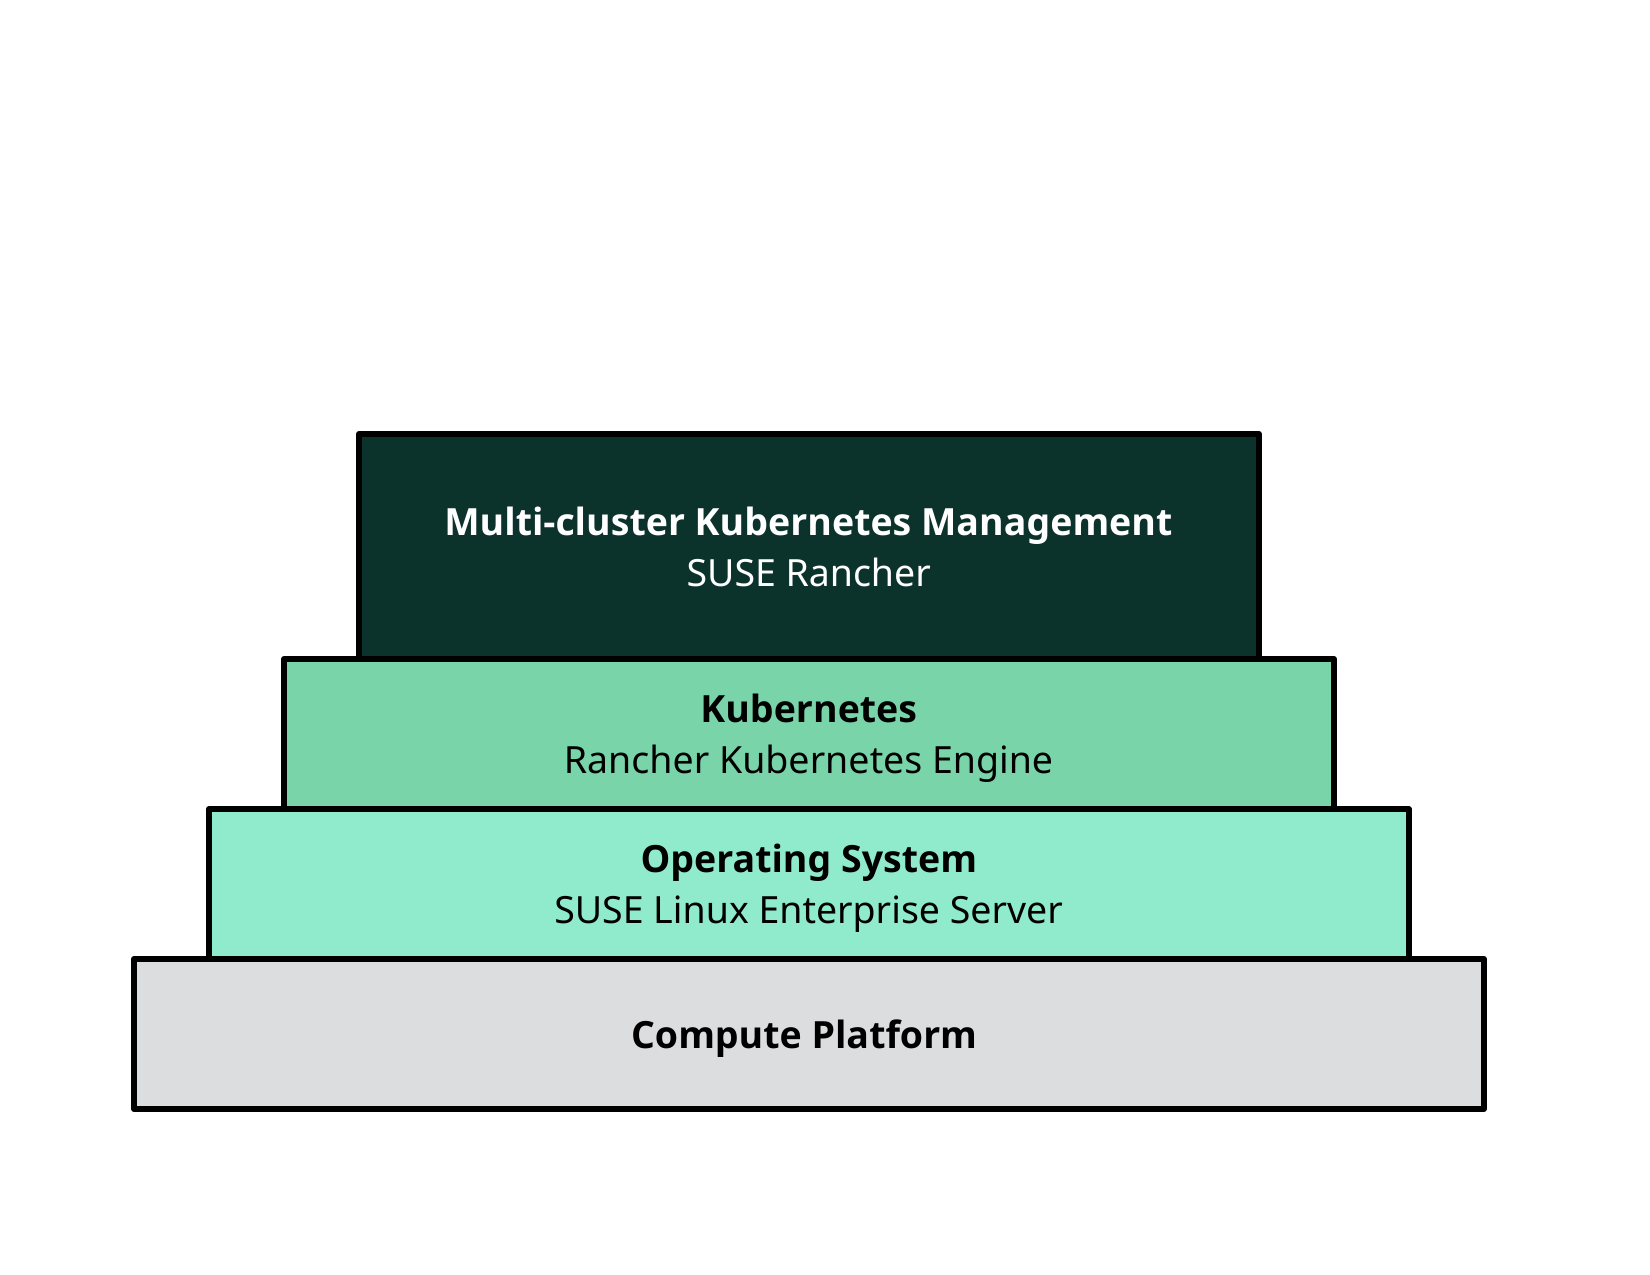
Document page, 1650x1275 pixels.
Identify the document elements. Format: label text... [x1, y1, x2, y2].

text_box Operating System SUSE Linux Enterprise Server [208, 809, 1409, 960]
text_box Multi-cluster Kubernetes Management SUSE Rancher [358, 433, 1259, 659]
text_box Kubernetes Rancher Kubernetes Engine [283, 658, 1334, 809]
text_box Compute Platform [133, 958, 1484, 1109]
